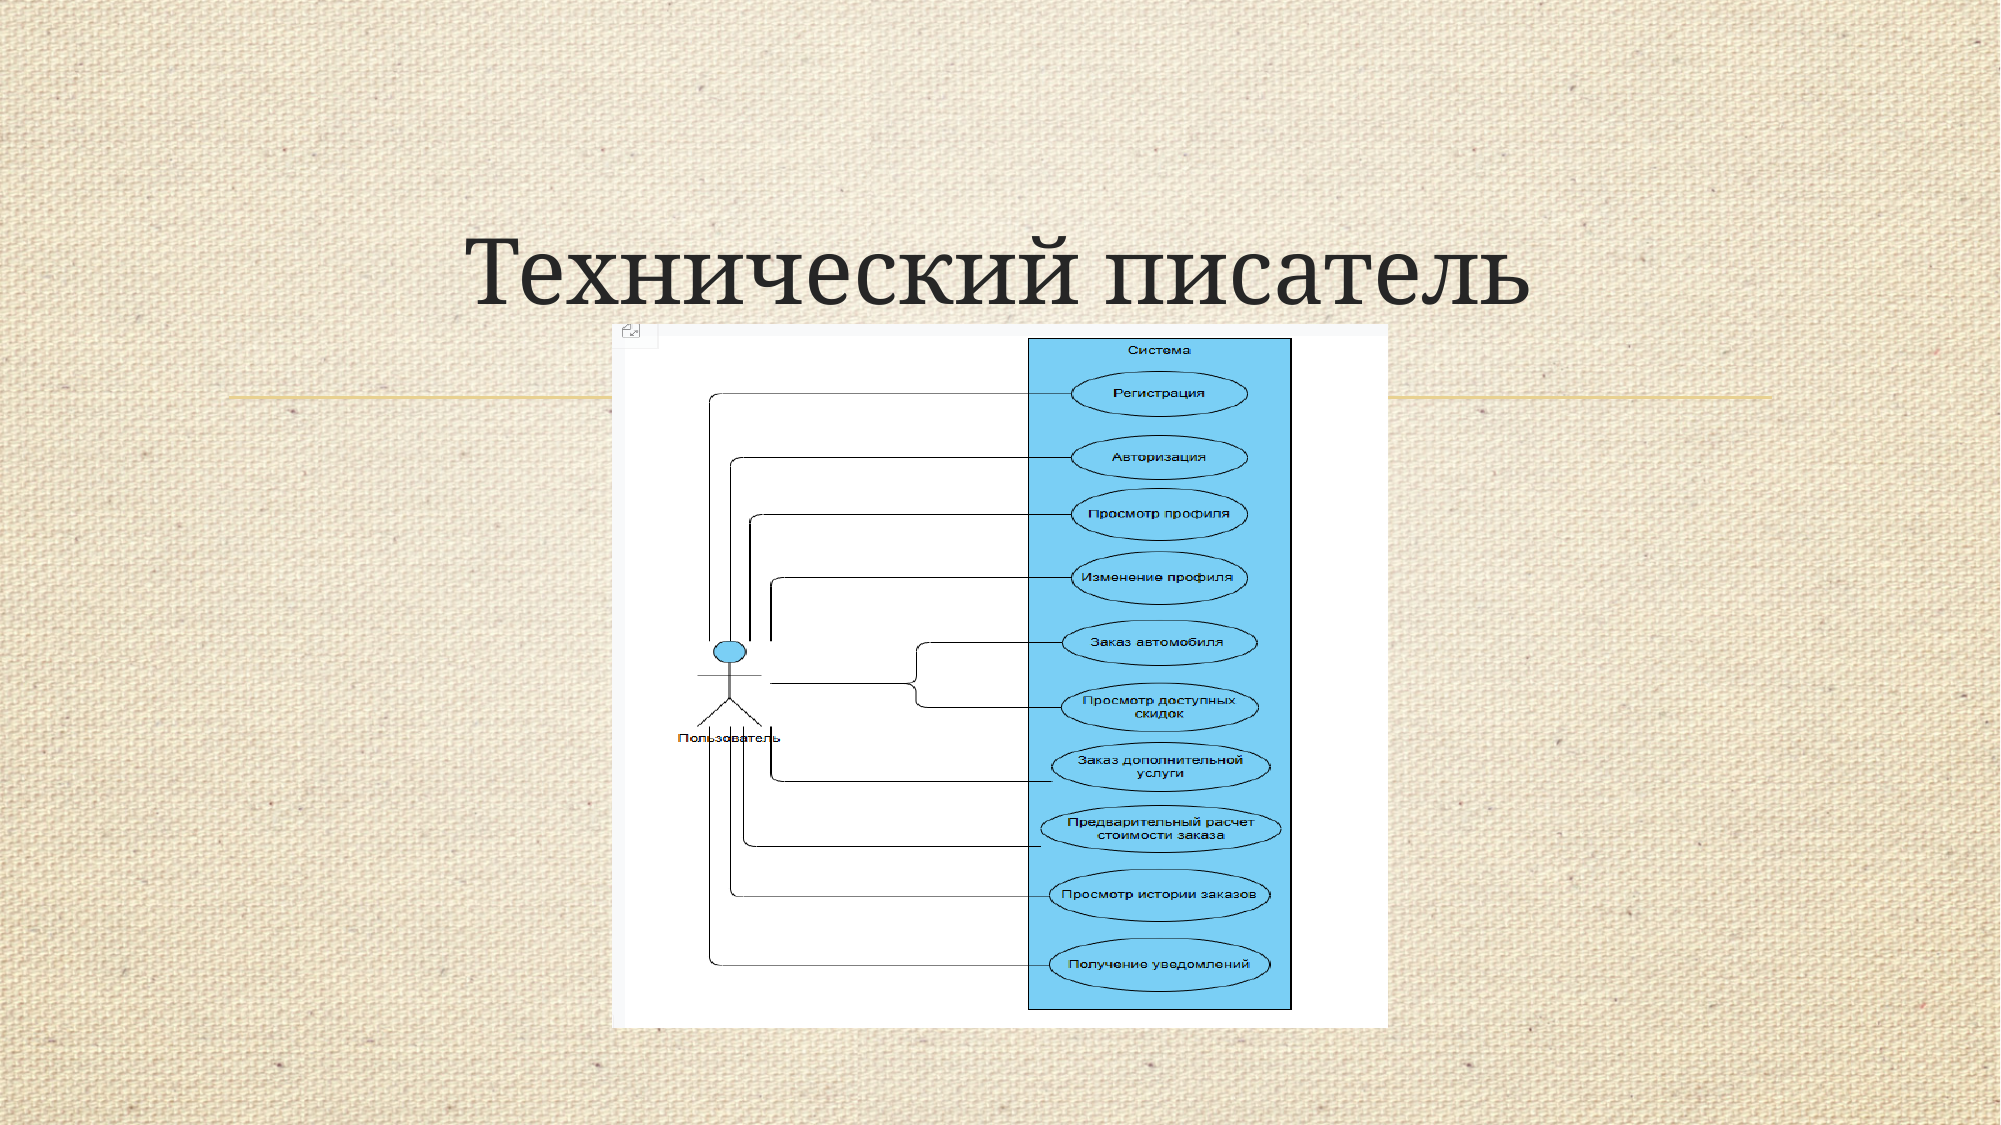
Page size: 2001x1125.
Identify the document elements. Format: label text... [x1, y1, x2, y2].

picture [612, 324, 1388, 1028]
title Технический писатель [212, 161, 1788, 376]
